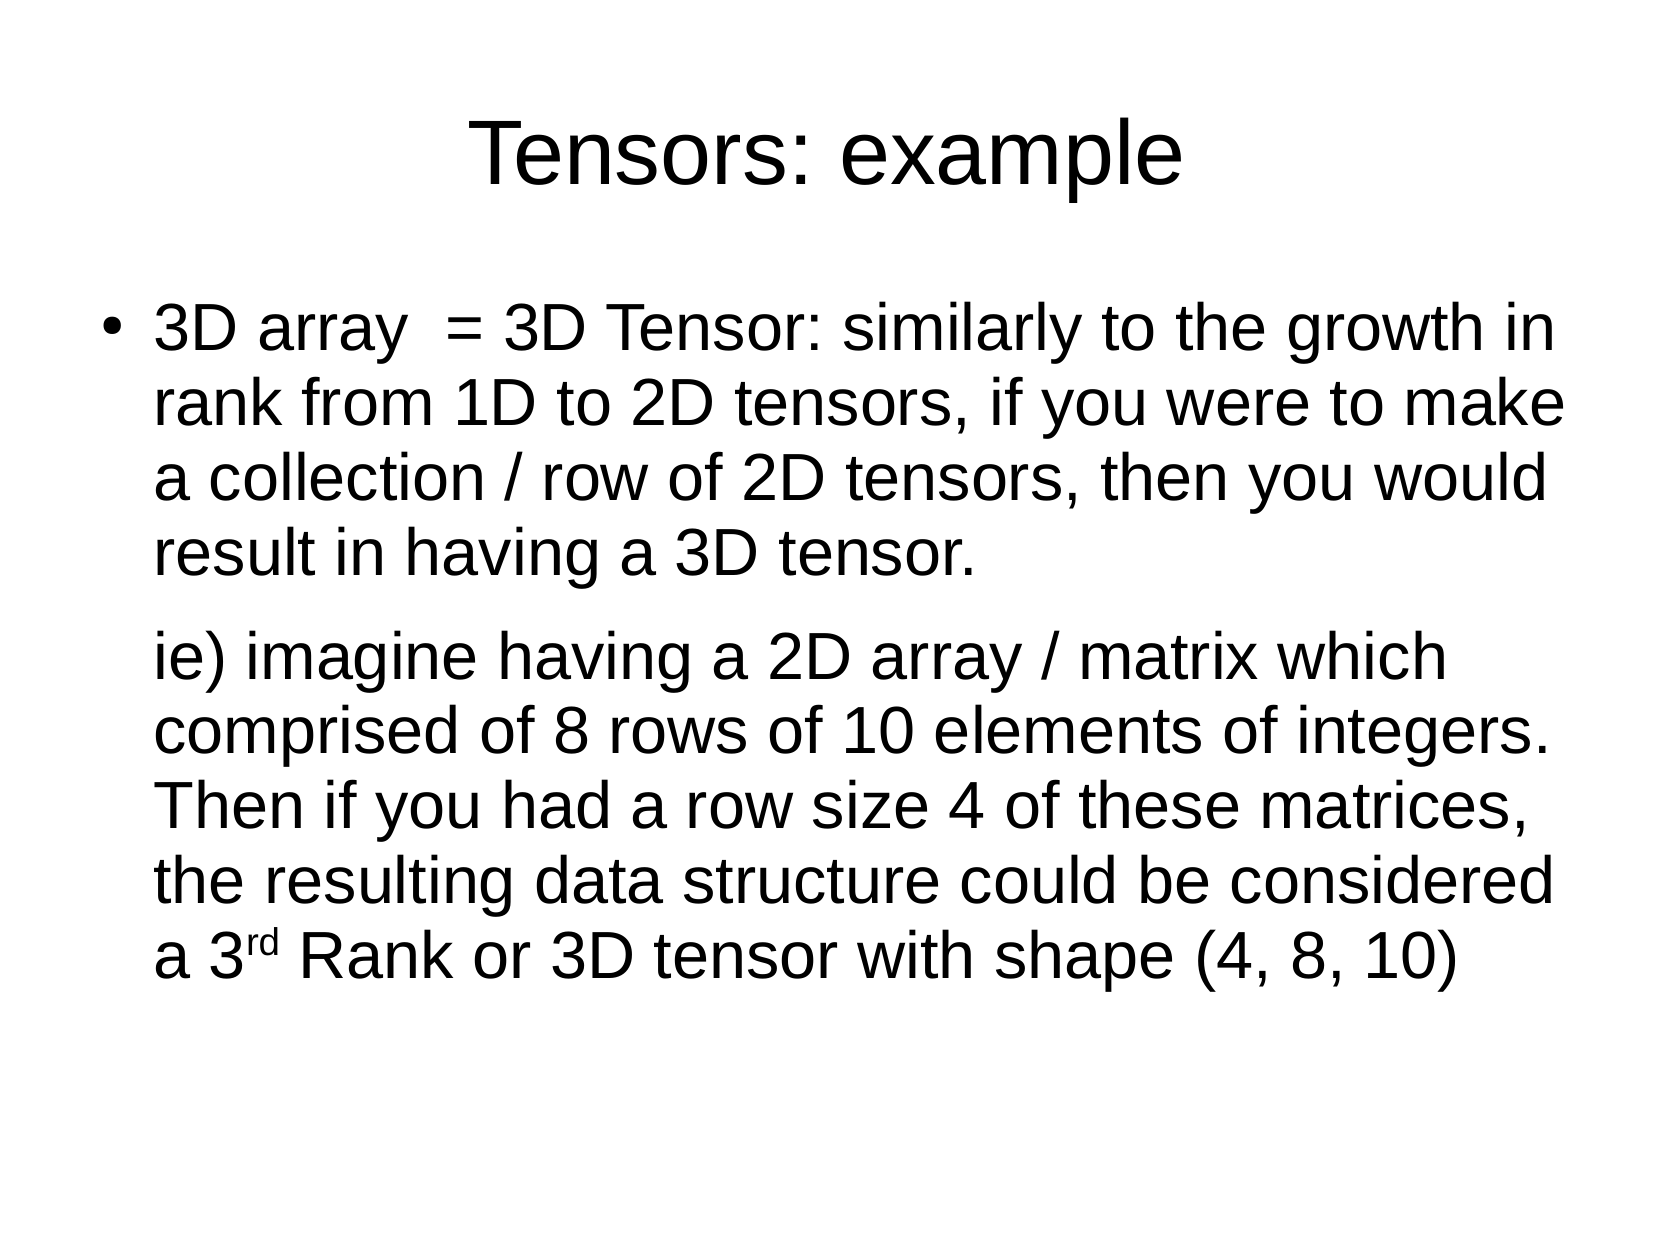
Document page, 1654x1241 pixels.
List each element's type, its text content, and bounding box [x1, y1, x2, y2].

list 3D array = 3D Tensor: similarly to the growth in rank from 1D to 2D tensors, if you were to make a collection / row of 2D tensors, then you would result in having a 3D tensor. ie) imagine having a 2D array / matrix which comprised of 8 rows of 10 elements of integers. Then if you had a row size 4 of these matrices, the resulting data structure could be considered a 3rd Rank or 3D tensor with shape (4, 8, 10) [82, 290, 1571, 1010]
title Tensors: example [82, 49, 1571, 257]
